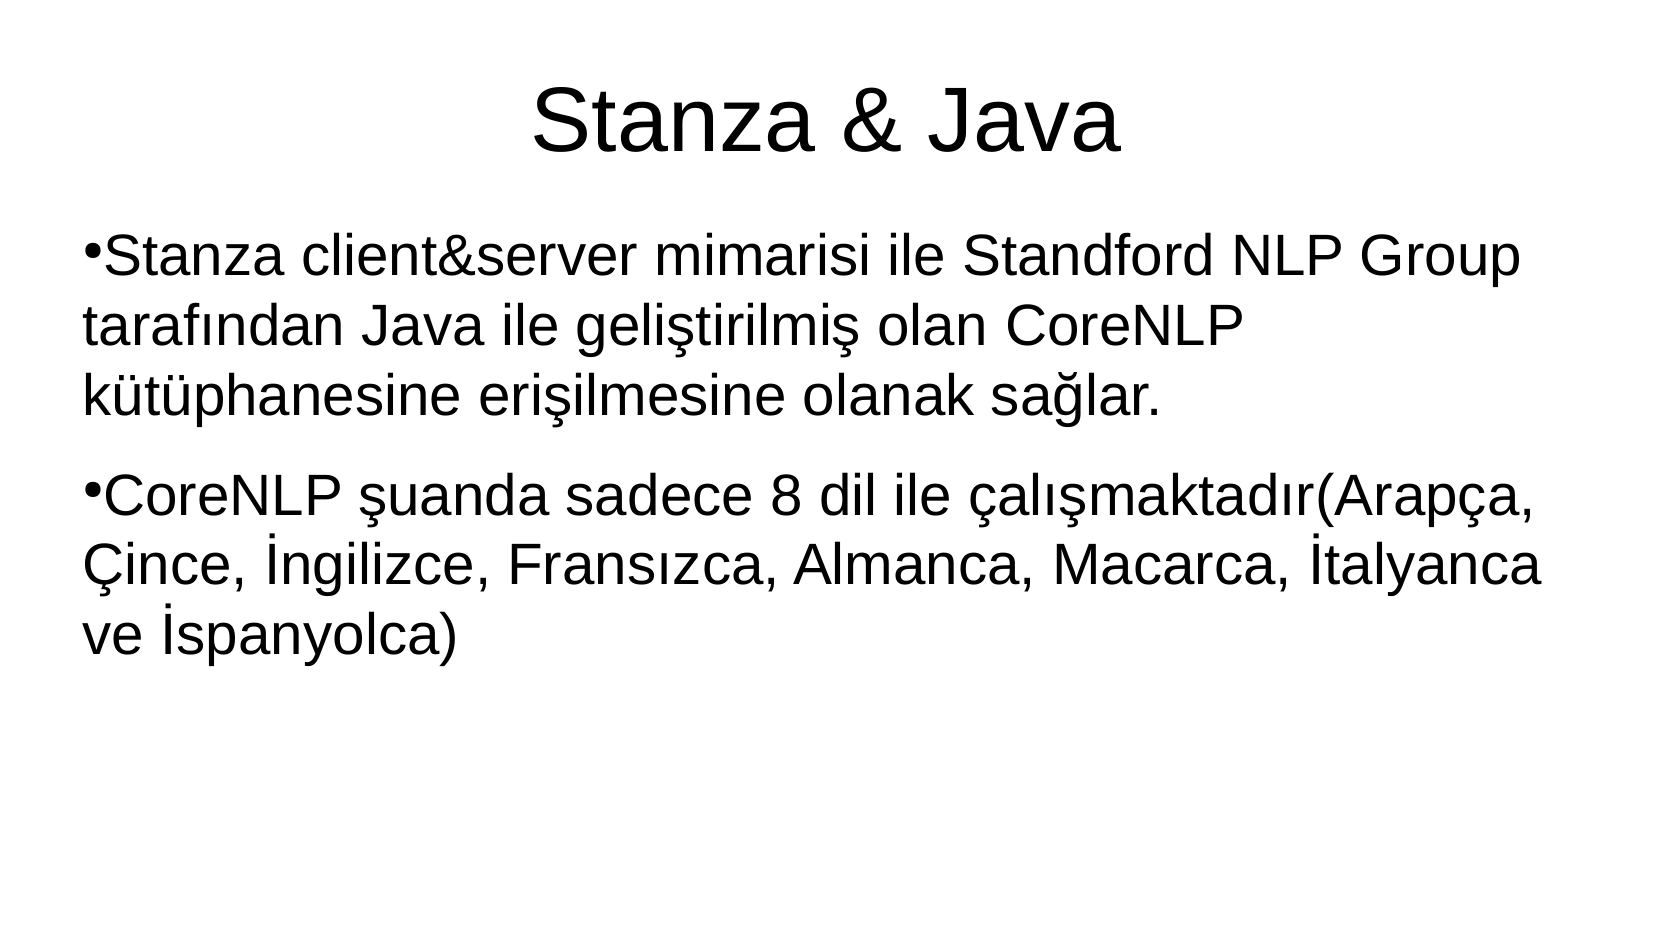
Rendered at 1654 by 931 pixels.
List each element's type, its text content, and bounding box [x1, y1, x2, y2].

list Stanza client&server mimarisi ile Standford NLP Group tarafından Java ile geliştirilmiş olan CoreNLP kütüphanesine erişilmesine olanak sağlar. CoreNLP şuanda sadece 8 dil ile çalışmaktadır(Arapça, Çince, İngilizce, Fransızca, Almanca, Macarca, İtalyanca ve İspanyolca) [82, 217, 1571, 758]
title Stanza & Java [82, 37, 1571, 193]
